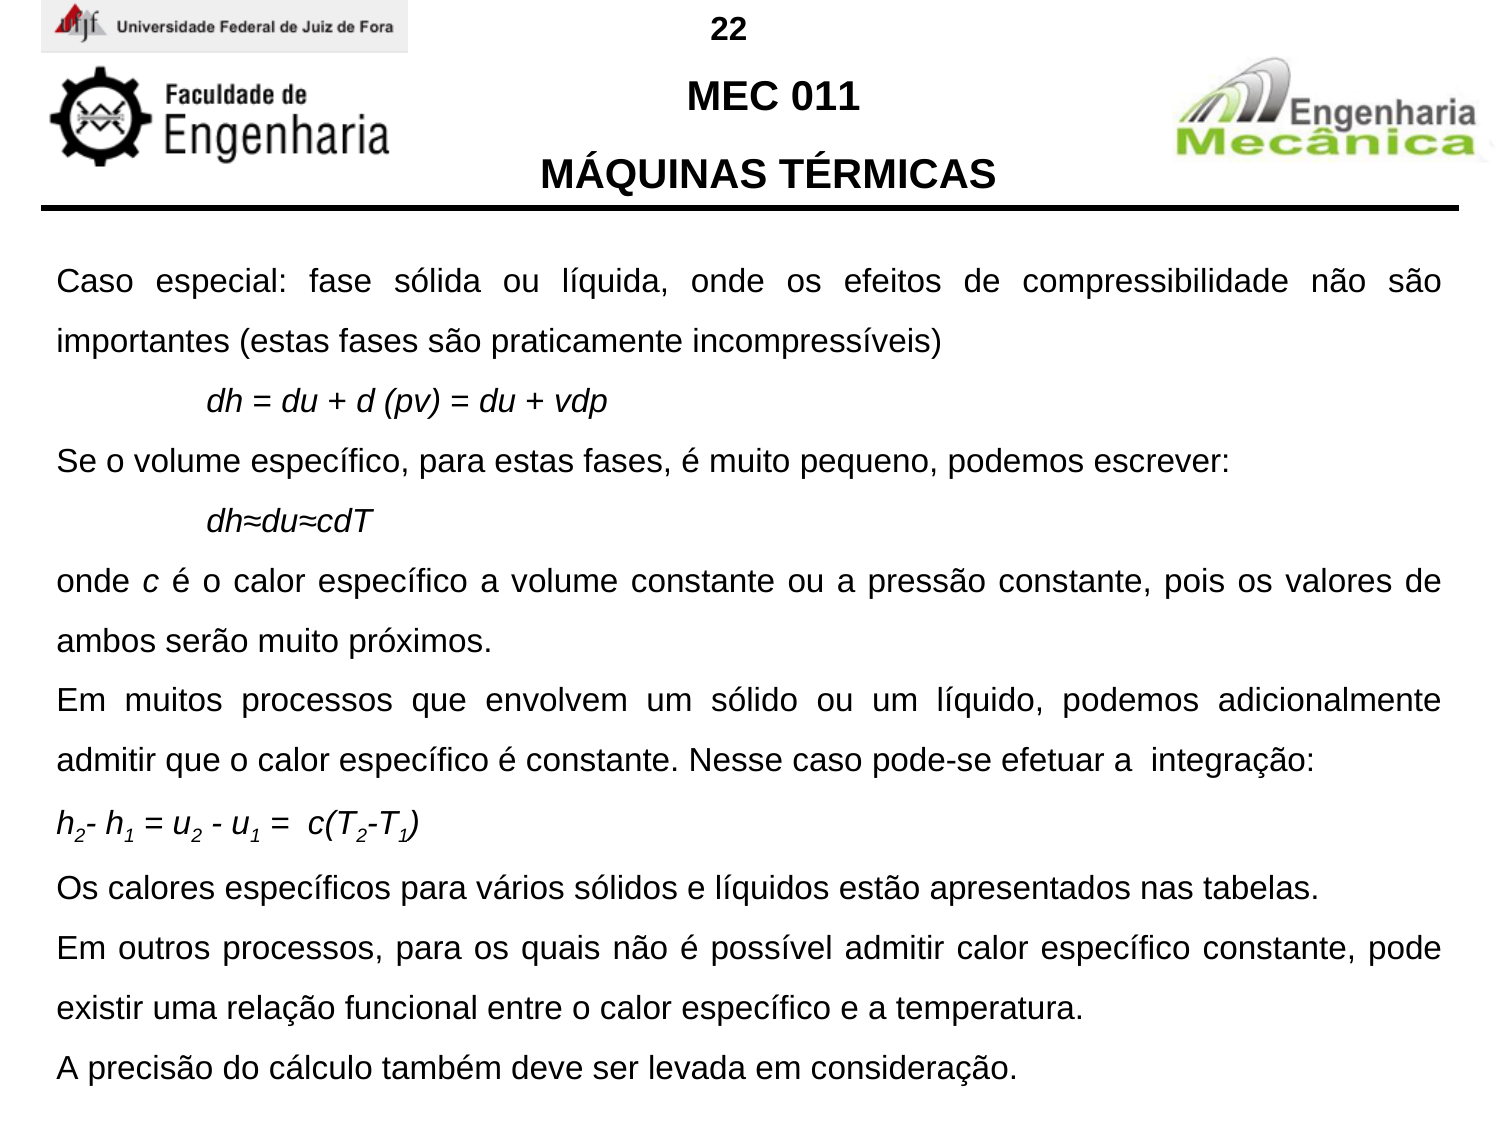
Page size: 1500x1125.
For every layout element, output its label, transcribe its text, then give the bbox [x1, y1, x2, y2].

text_box Caso especial: fase sólida ou líquida, onde os efeitos de compressibilidade não são importantes (estas fases são praticamente incompressíveis) dh = du + d (pv) = du + vdp Se o volume específico, para estas fases, é muito pequeno, podemos escrever: dh≈du≈cdT onde c é o calor específico a volume constante ou a pressão constante, pois os valores de ambos serão muito próximos. Em muitos processos que envolvem um sólido ou um líquido, podemos adicionalmente admitir que o calor específico é constante. Nesse caso pode-se efetuar a integração: h2- h1 = u2 - u1 = c(T2-T1) Os calores específicos para vários sólidos e líquidos estão apresentados nas tabelas. Em outros processos, para os quais não é possível admitir calor específico constante, pode existir uma relação funcional entre o calor específico e a temperatura. A precisão do cálculo também deve ser levada em consideração. [41, 231, 1459, 1094]
picture [1151, 54, 1500, 167]
picture [41, 0, 408, 174]
